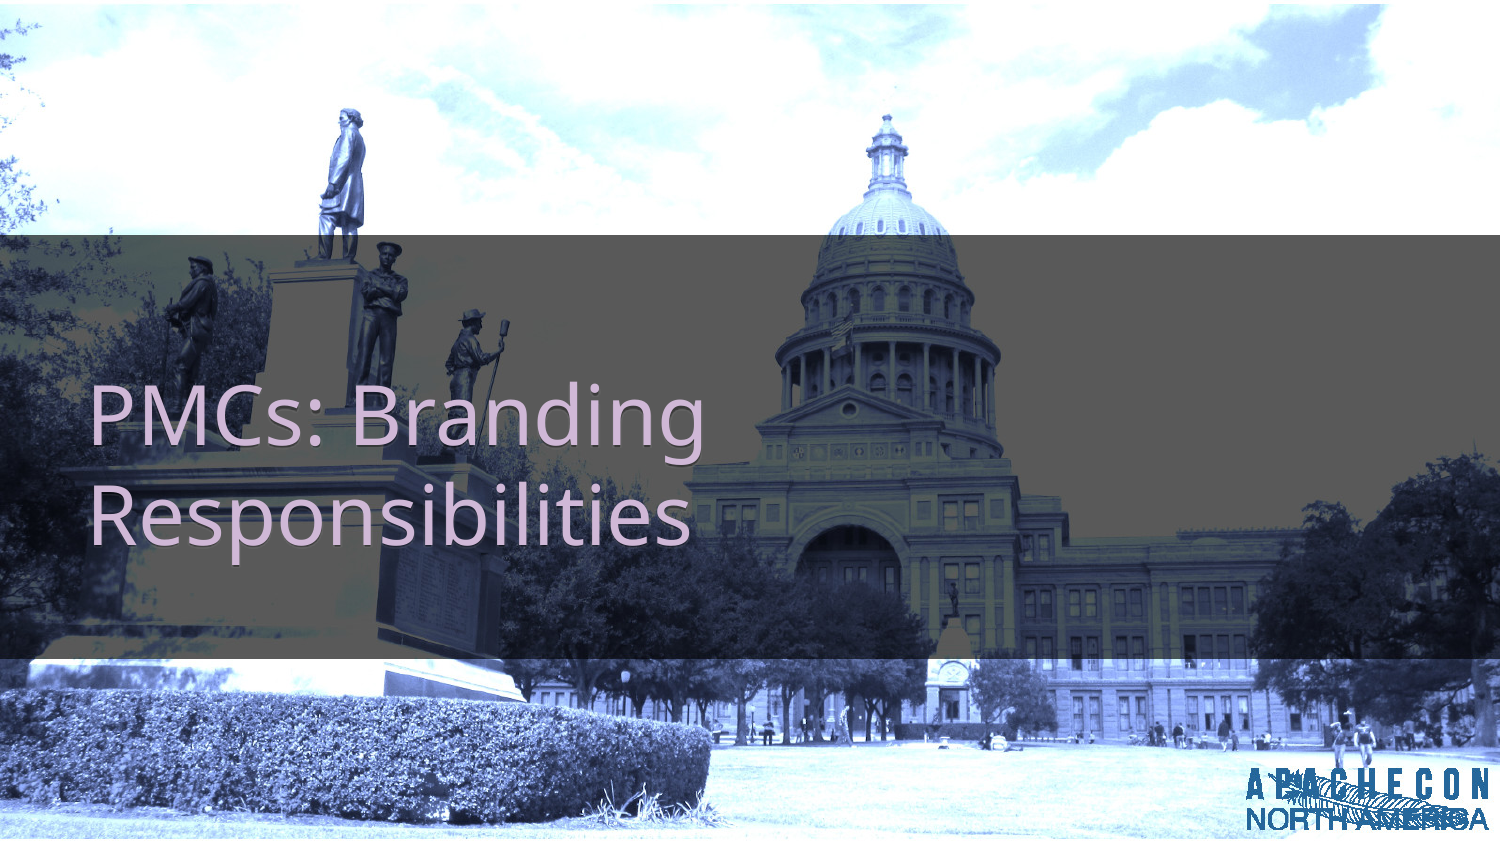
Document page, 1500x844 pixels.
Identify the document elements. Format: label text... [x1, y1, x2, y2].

title PMCs: Branding Responsibilities [71, 354, 1347, 536]
picture [0, 0, 1500, 844]
